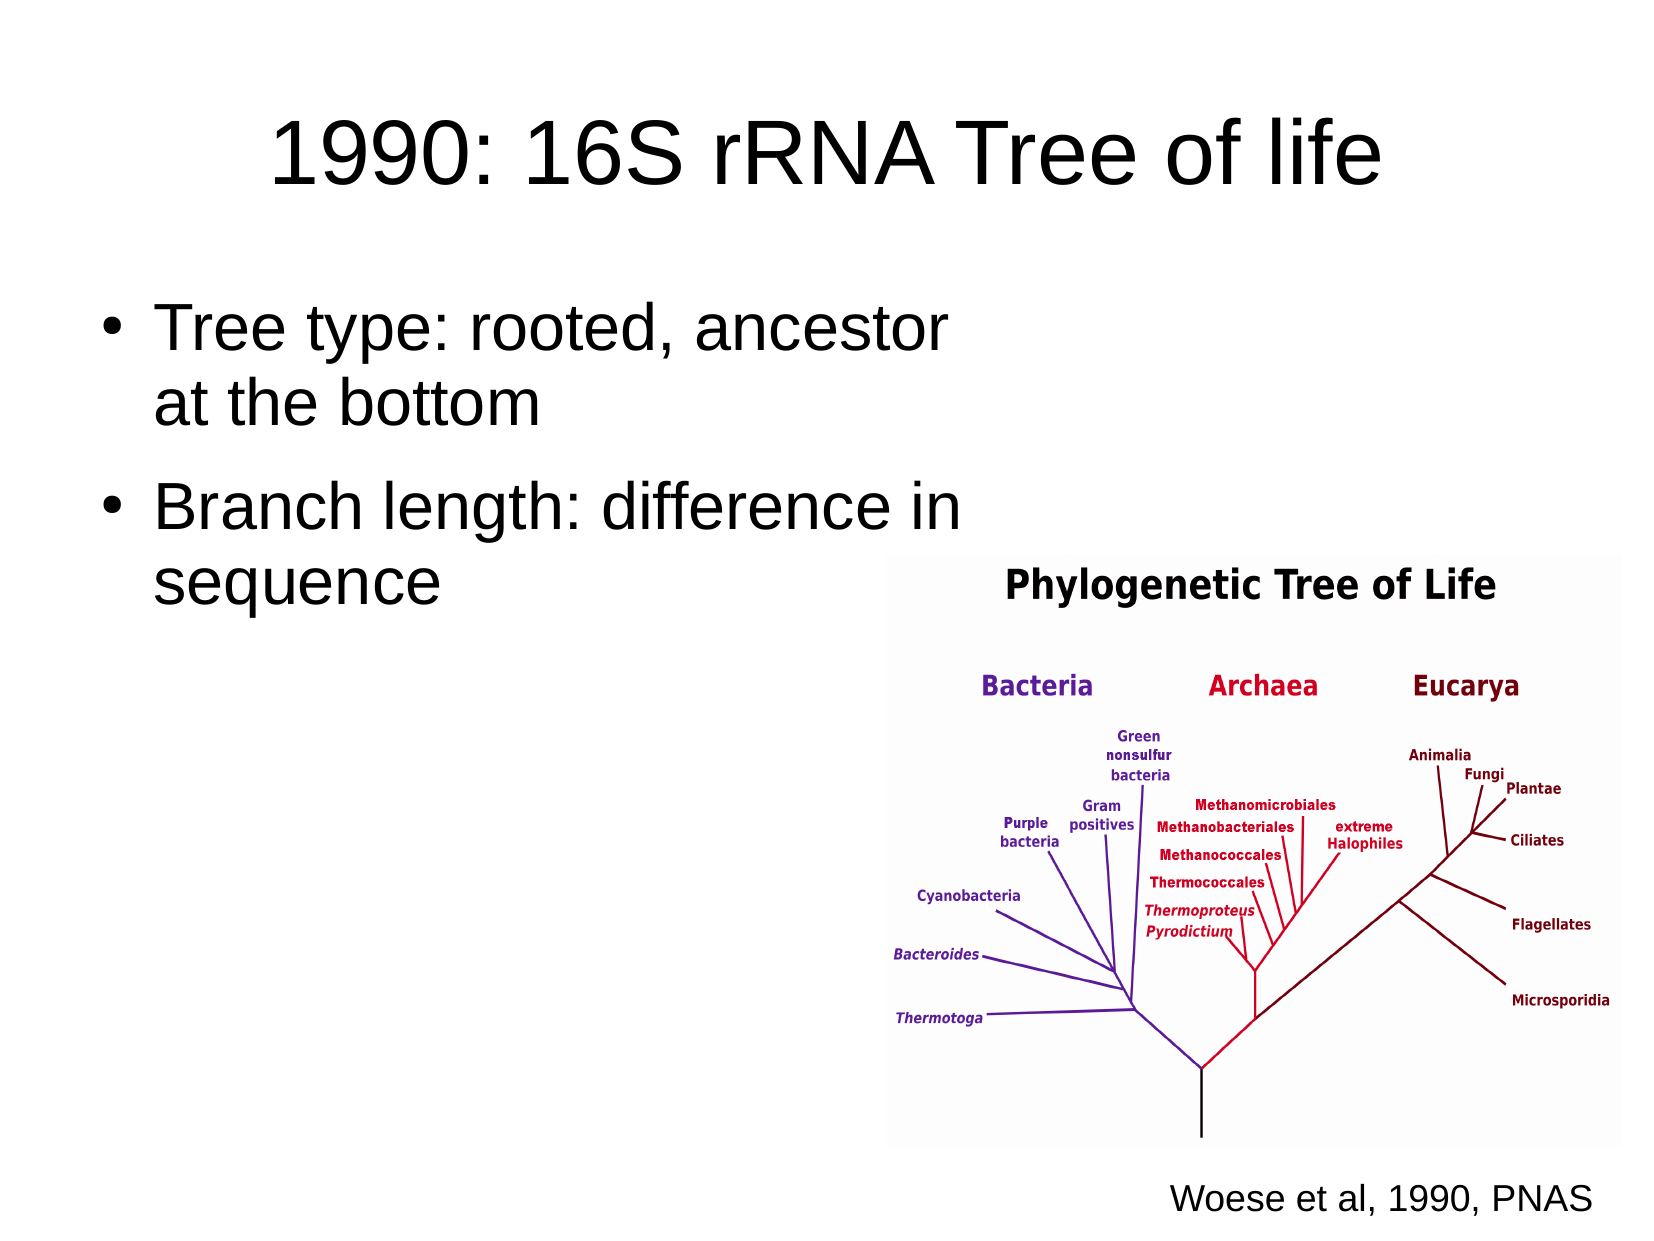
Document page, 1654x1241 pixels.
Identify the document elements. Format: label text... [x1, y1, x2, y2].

text_box Woese et al, 1990, PNAS [1155, 1170, 1636, 1227]
list Tree type: rooted, ancestor at the bottom Branch length: difference in sequence [82, 290, 976, 1216]
picture [885, 554, 1621, 1147]
title 1990: 16S rRNA Tree of life [82, 49, 1571, 257]
